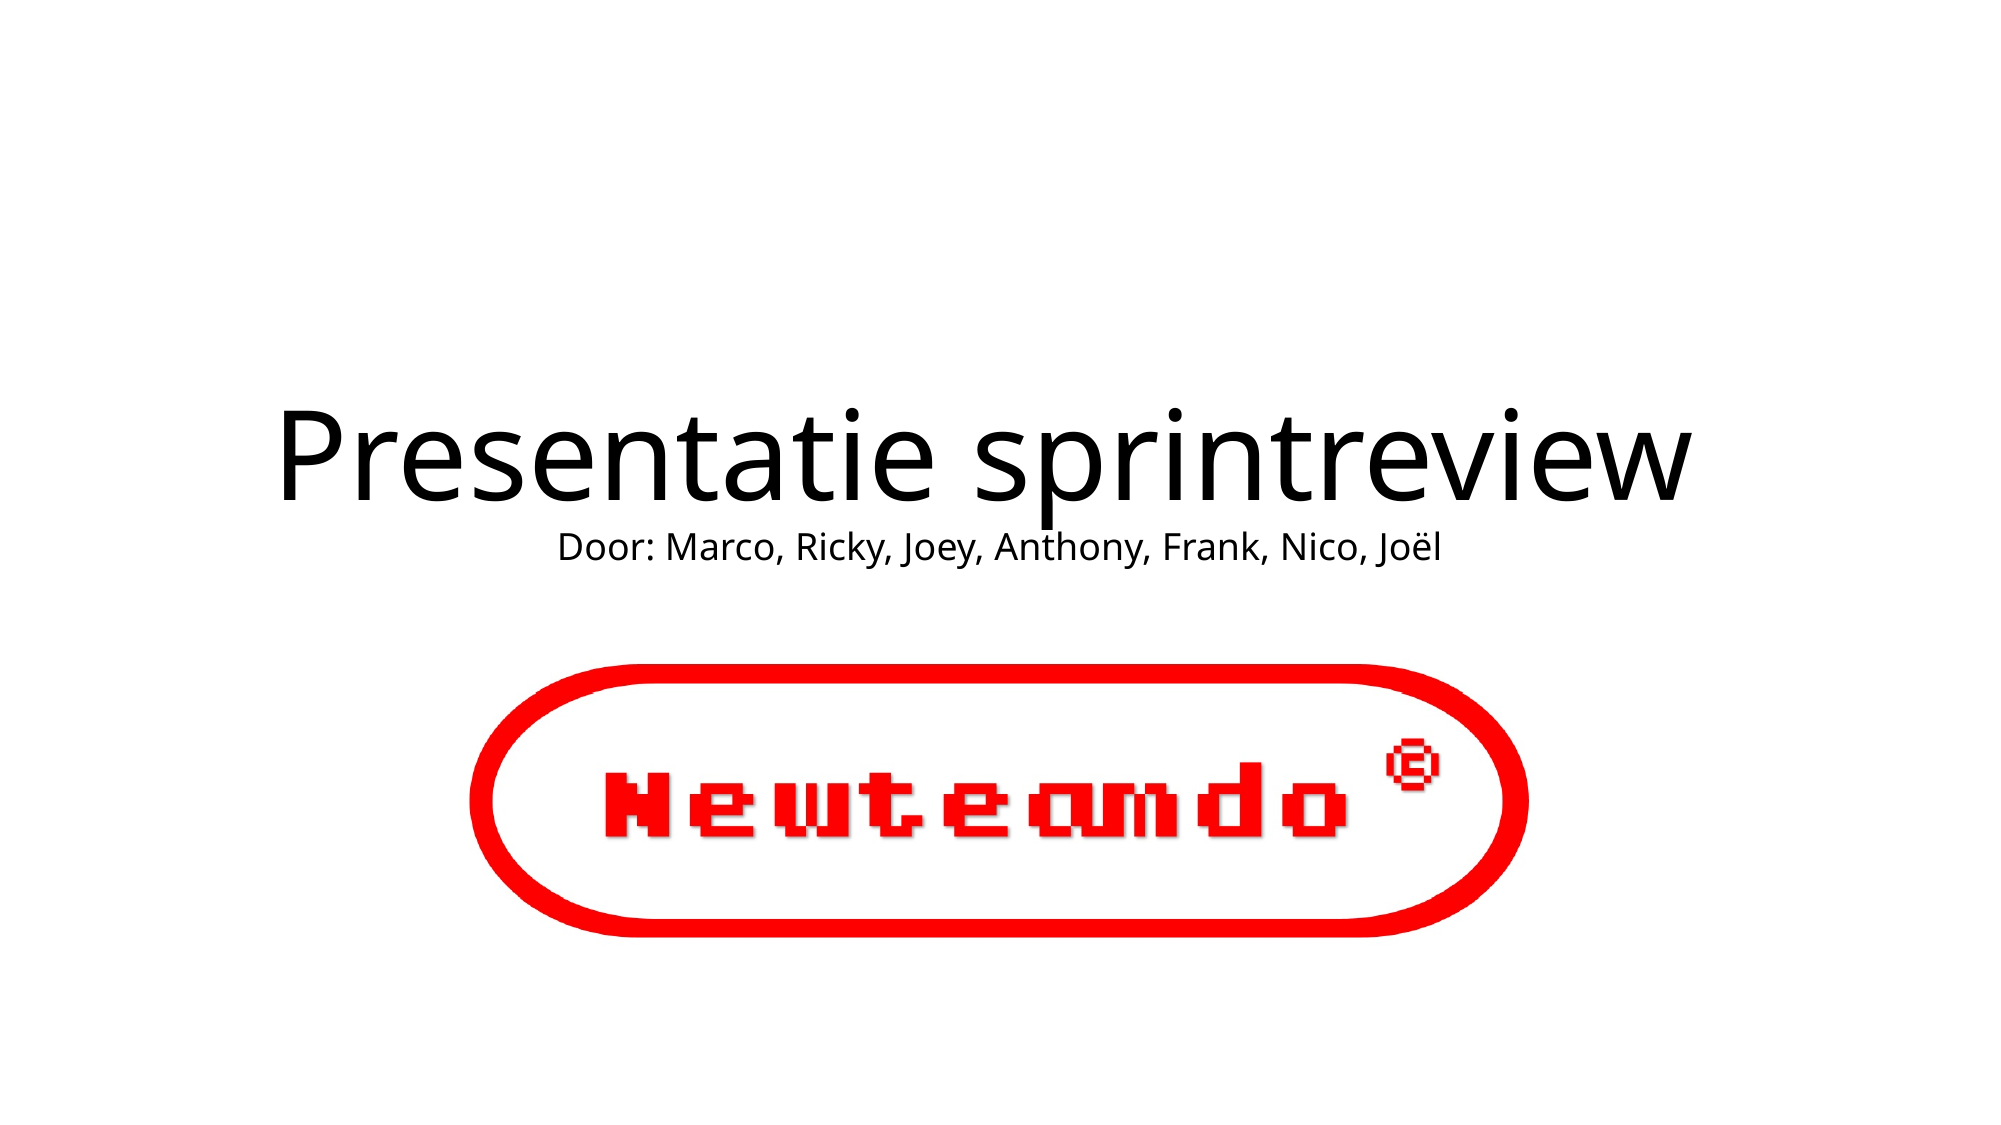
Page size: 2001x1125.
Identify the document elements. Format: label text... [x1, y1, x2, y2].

picture [447, 590, 1553, 991]
title Presentatie sprintreview Door: Marco, Ricky, Joey, Anthony, Frank, Nico, Joël [249, 184, 1750, 576]
